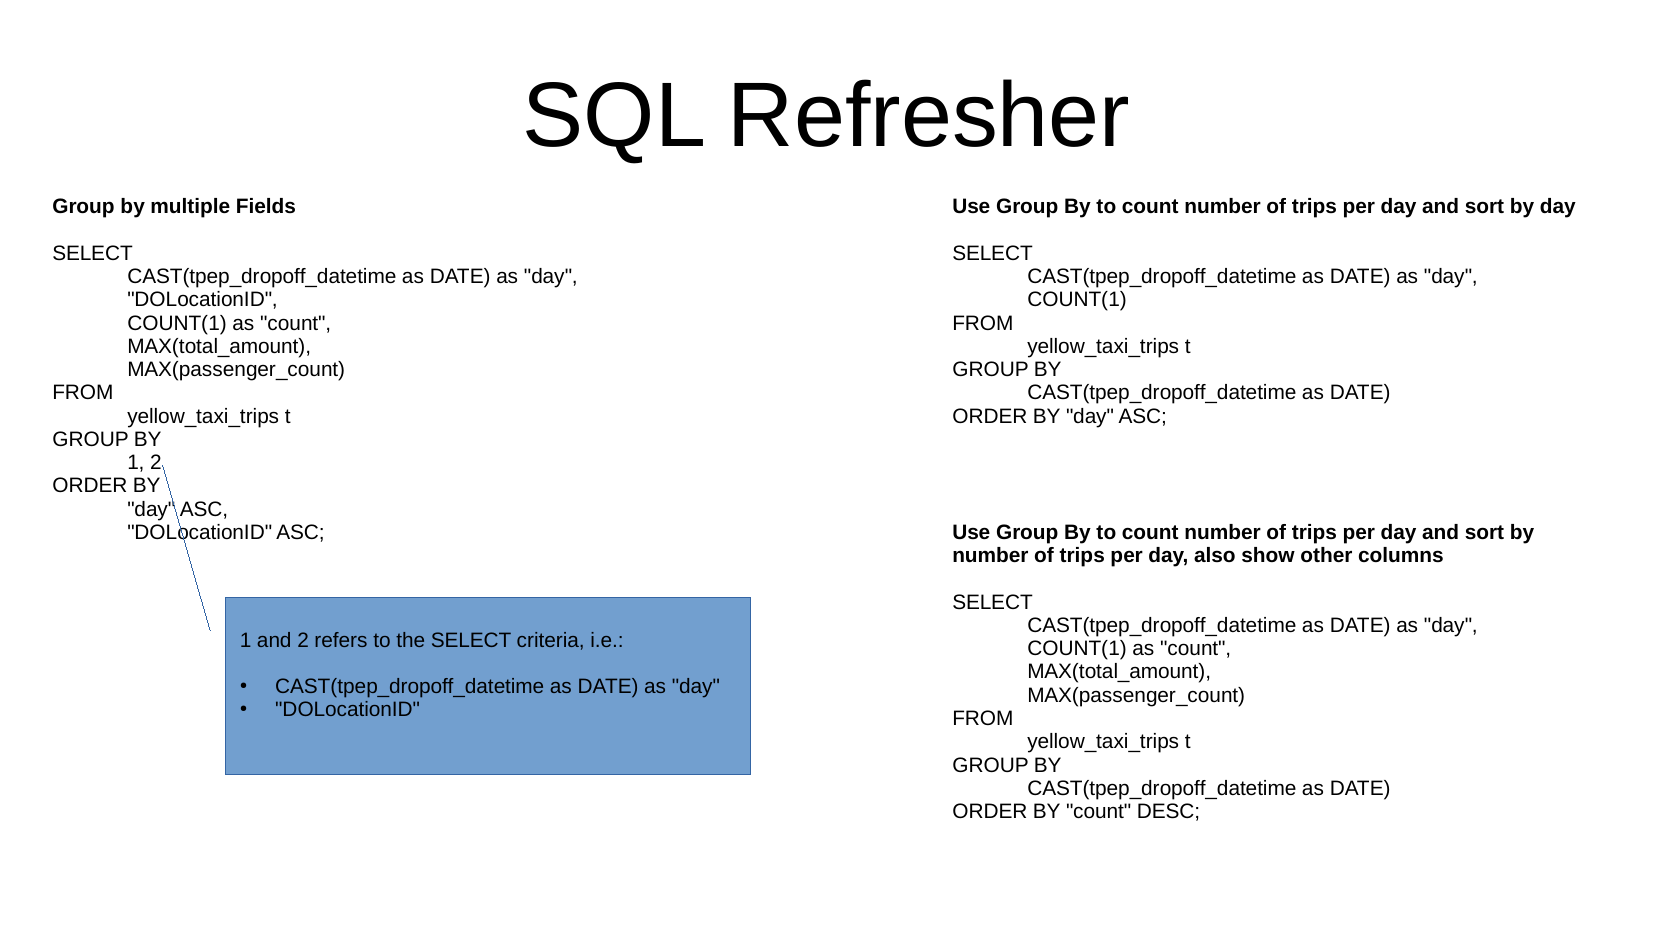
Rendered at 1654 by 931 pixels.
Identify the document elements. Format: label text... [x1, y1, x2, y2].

text_box Use Group By to count number of trips per day and sort by day SELECT CAST(tpep_dropoff_datetime as DATE) as "day", COUNT(1) FROM yellow_taxi_trips t GROUP BY CAST(tpep_dropoff_datetime as DATE) ORDER BY "day" ASC; Use Group By to count number of trips per day and sort by number of trips per day, also show other columns SELECT CAST(tpep_dropoff_datetime as DATE) as "day", COUNT(1) as "count", MAX(total_amount), MAX(passenger_count) FROM yellow_taxi_trips t GROUP BY CAST(tpep_dropoff_datetime as DATE) ORDER BY "count" DESC; [937, 187, 1613, 854]
text_box Group by multiple Fields SELECT CAST(tpep_dropoff_datetime as DATE) as "day", "DOLocationID", COUNT(1) as "count", MAX(total_amount), MAX(passenger_count) FROM yellow_taxi_trips t GROUP BY 1, 2 ORDER BY "day" ASC, "DOLocationID" ASC; [37, 187, 713, 598]
text_box 1 and 2 refers to the SELECT criteria, i.e.: CAST(tpep_dropoff_datetime as DATE) as "day" "DOLocationID" [225, 598, 750, 775]
title SQL Refresher [82, 37, 1571, 193]
